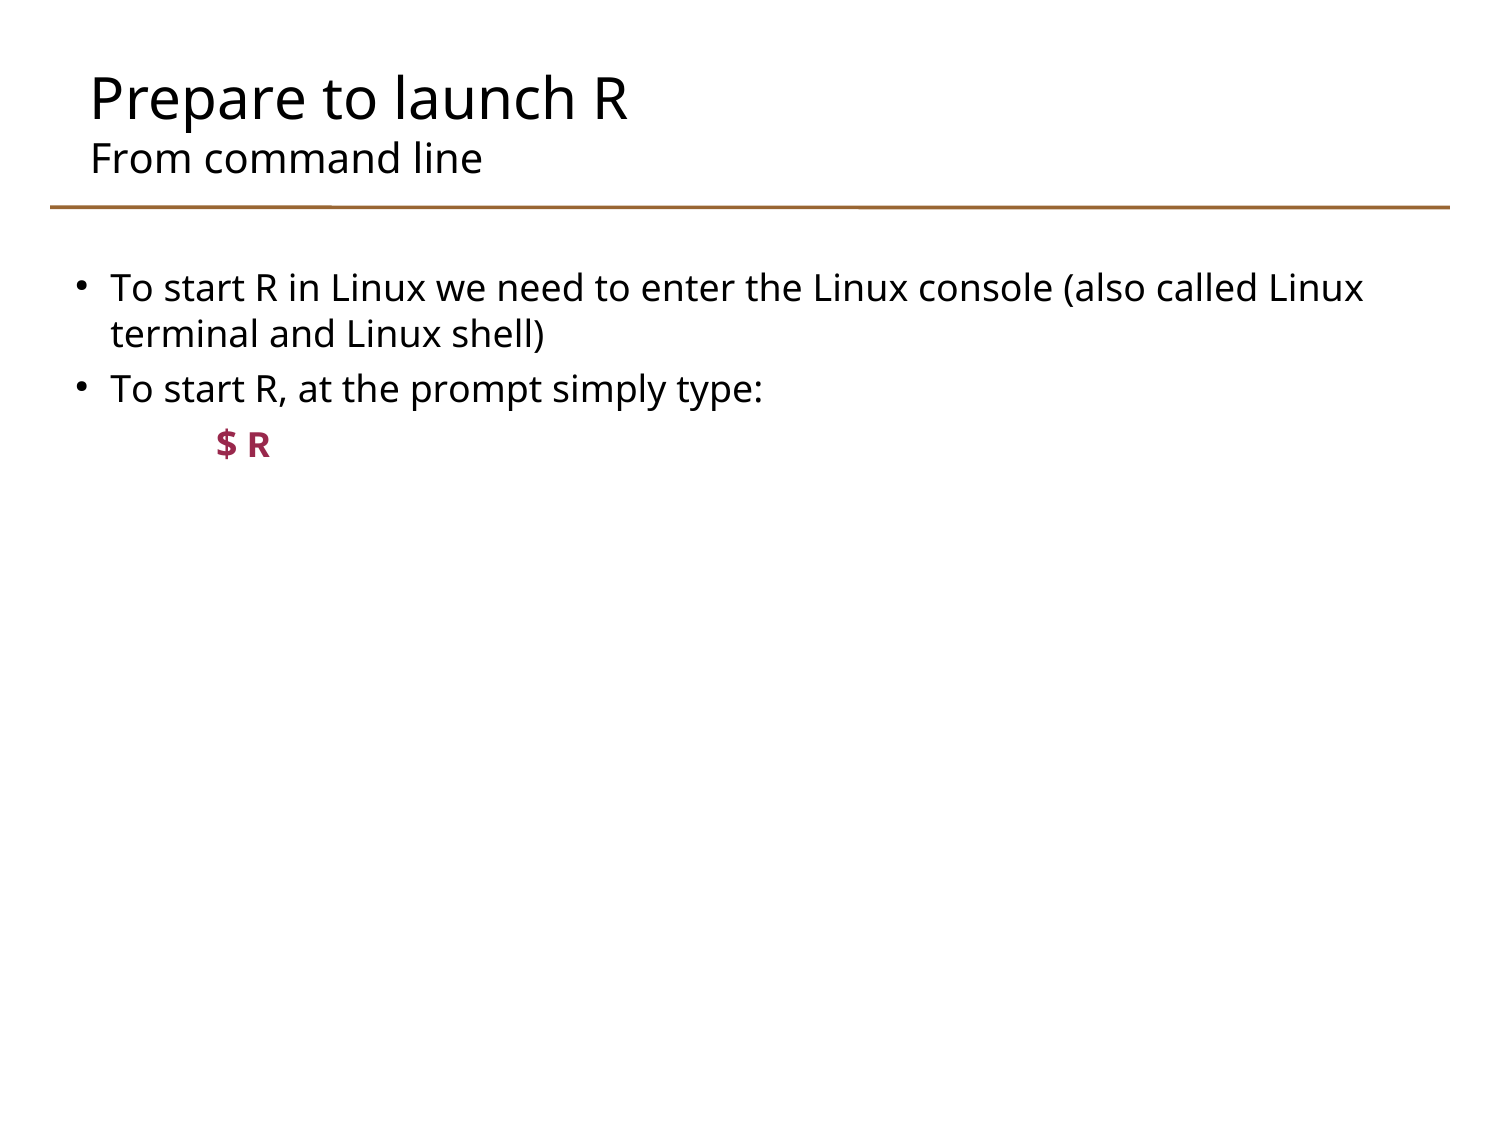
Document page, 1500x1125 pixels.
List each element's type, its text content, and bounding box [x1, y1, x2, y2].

list To start R in Linux we need to enter the Linux console (also called Linux terminal and Linux shell) To start R, at the prompt simply type: $ R [75, 263, 1422, 1006]
text_box Prepare to launch R From command line [75, 26, 1425, 215]
